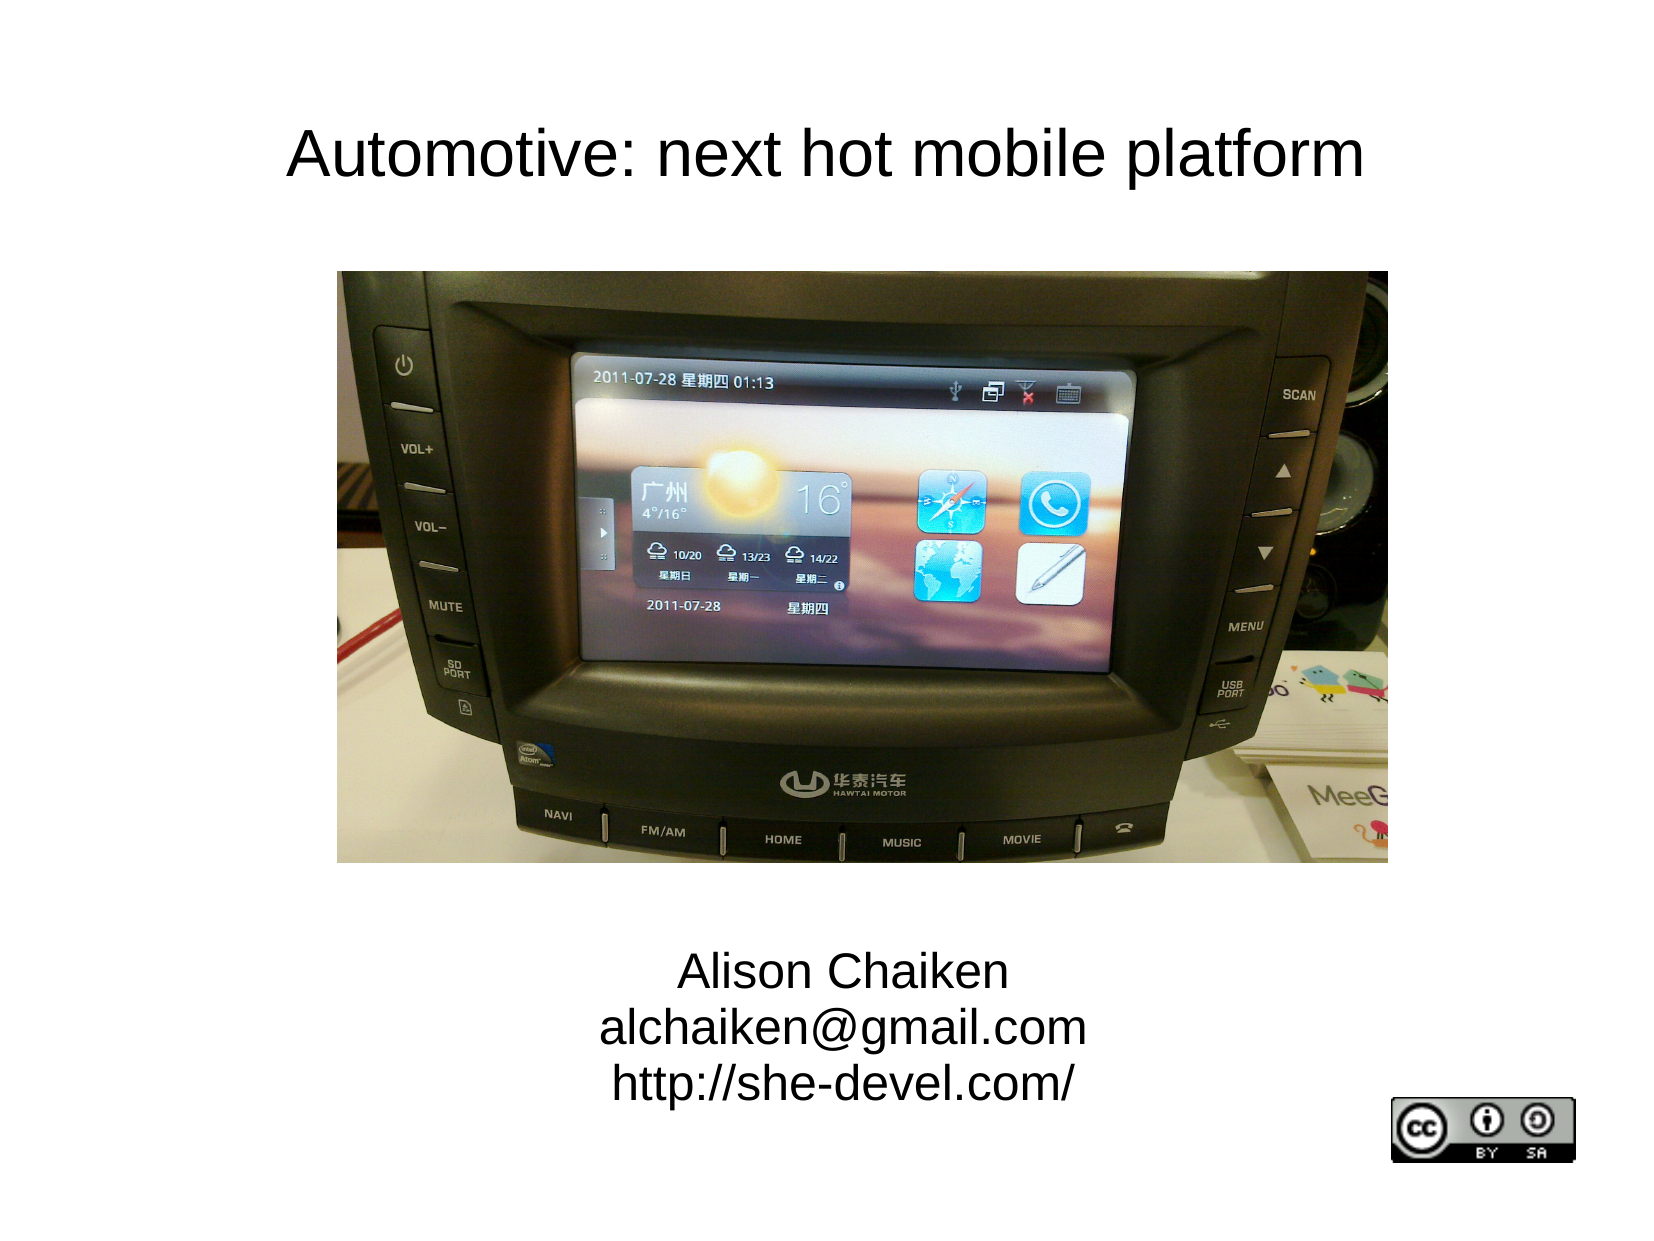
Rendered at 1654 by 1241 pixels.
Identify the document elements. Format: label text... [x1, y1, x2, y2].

title Automotive: next hot mobile platform [82, 49, 1571, 257]
subtitle Alison Chaiken alchaiken@gmail.com http://she-devel.com/ [179, 851, 1508, 1204]
picture [1391, 1097, 1576, 1163]
picture [337, 271, 1388, 863]
